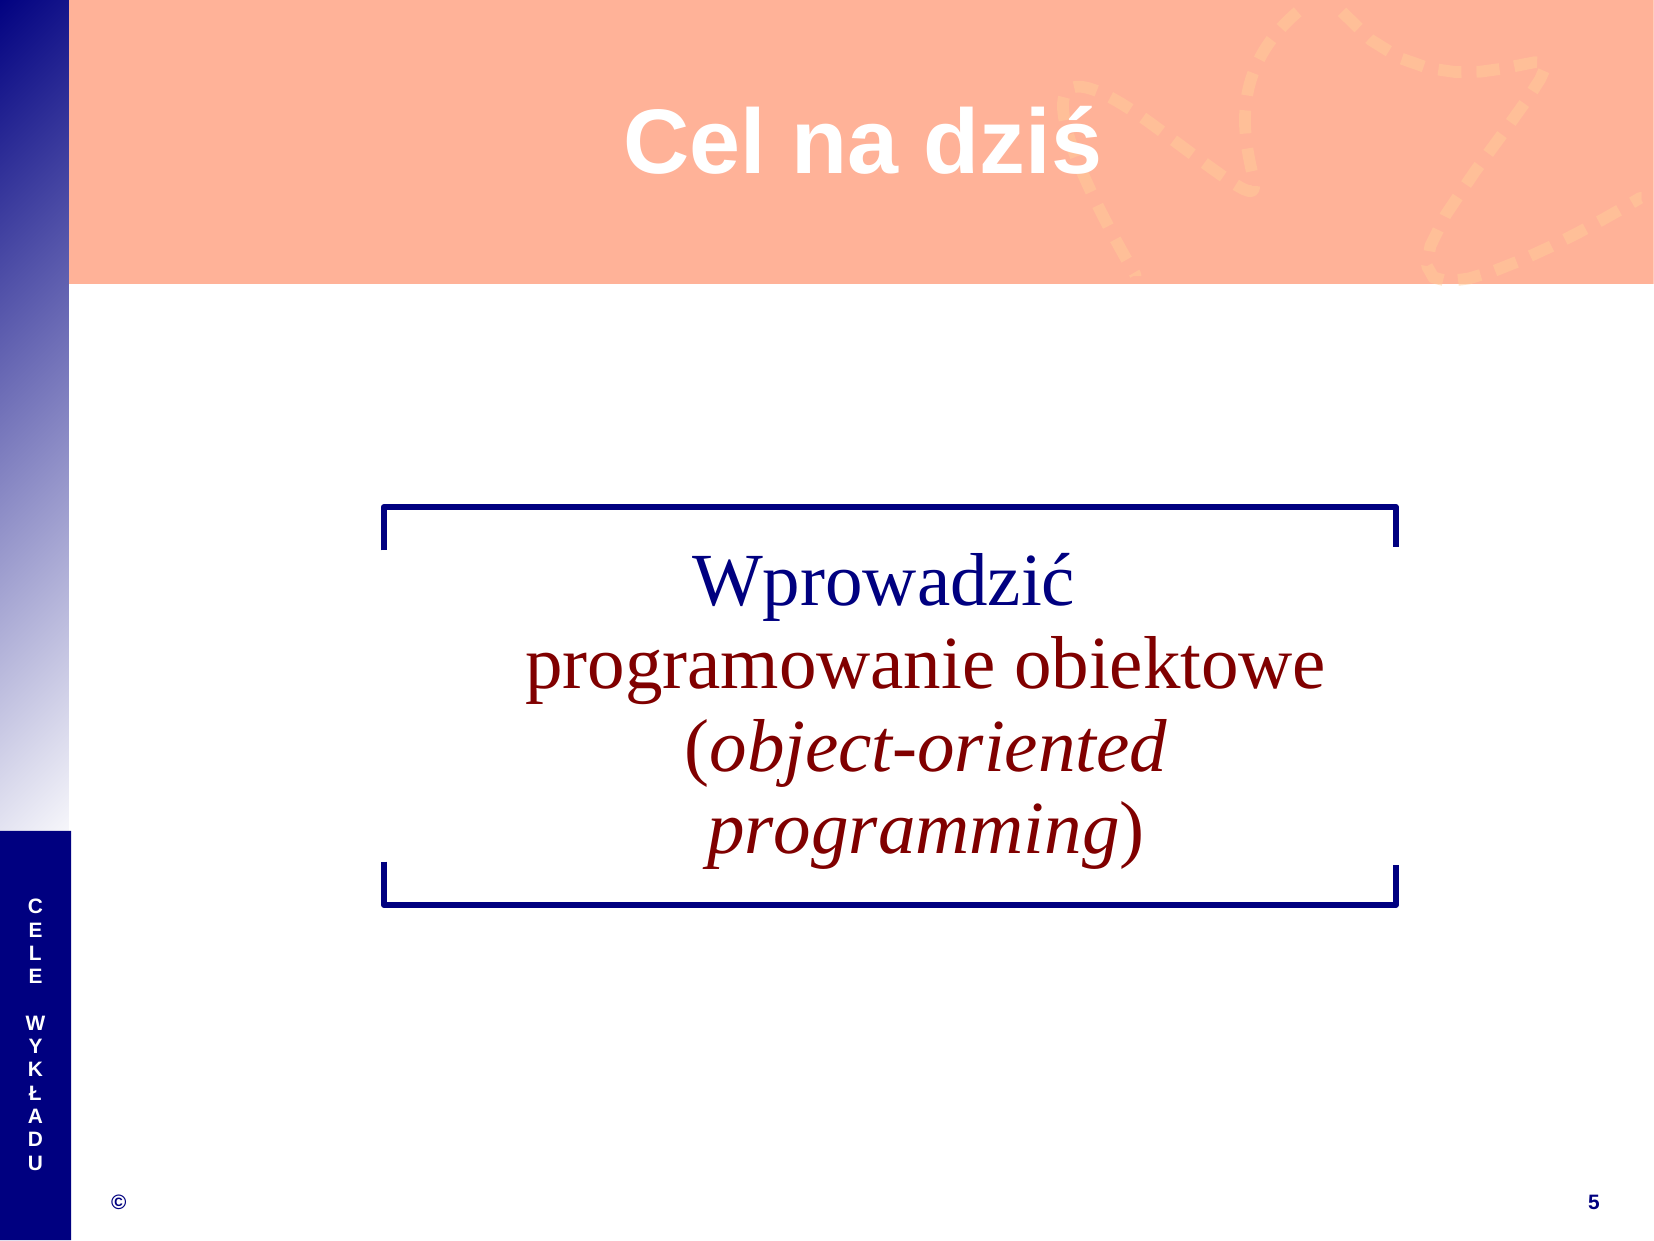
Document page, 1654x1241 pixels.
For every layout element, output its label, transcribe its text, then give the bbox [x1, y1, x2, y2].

text_box C E L E W Y K Ł A D U [0, 829, 71, 1241]
title Cel na dziś [109, 37, 1617, 246]
text_box Wprowadzić programowanie obiektowe (object-oriented programming) [402, 477, 1378, 931]
